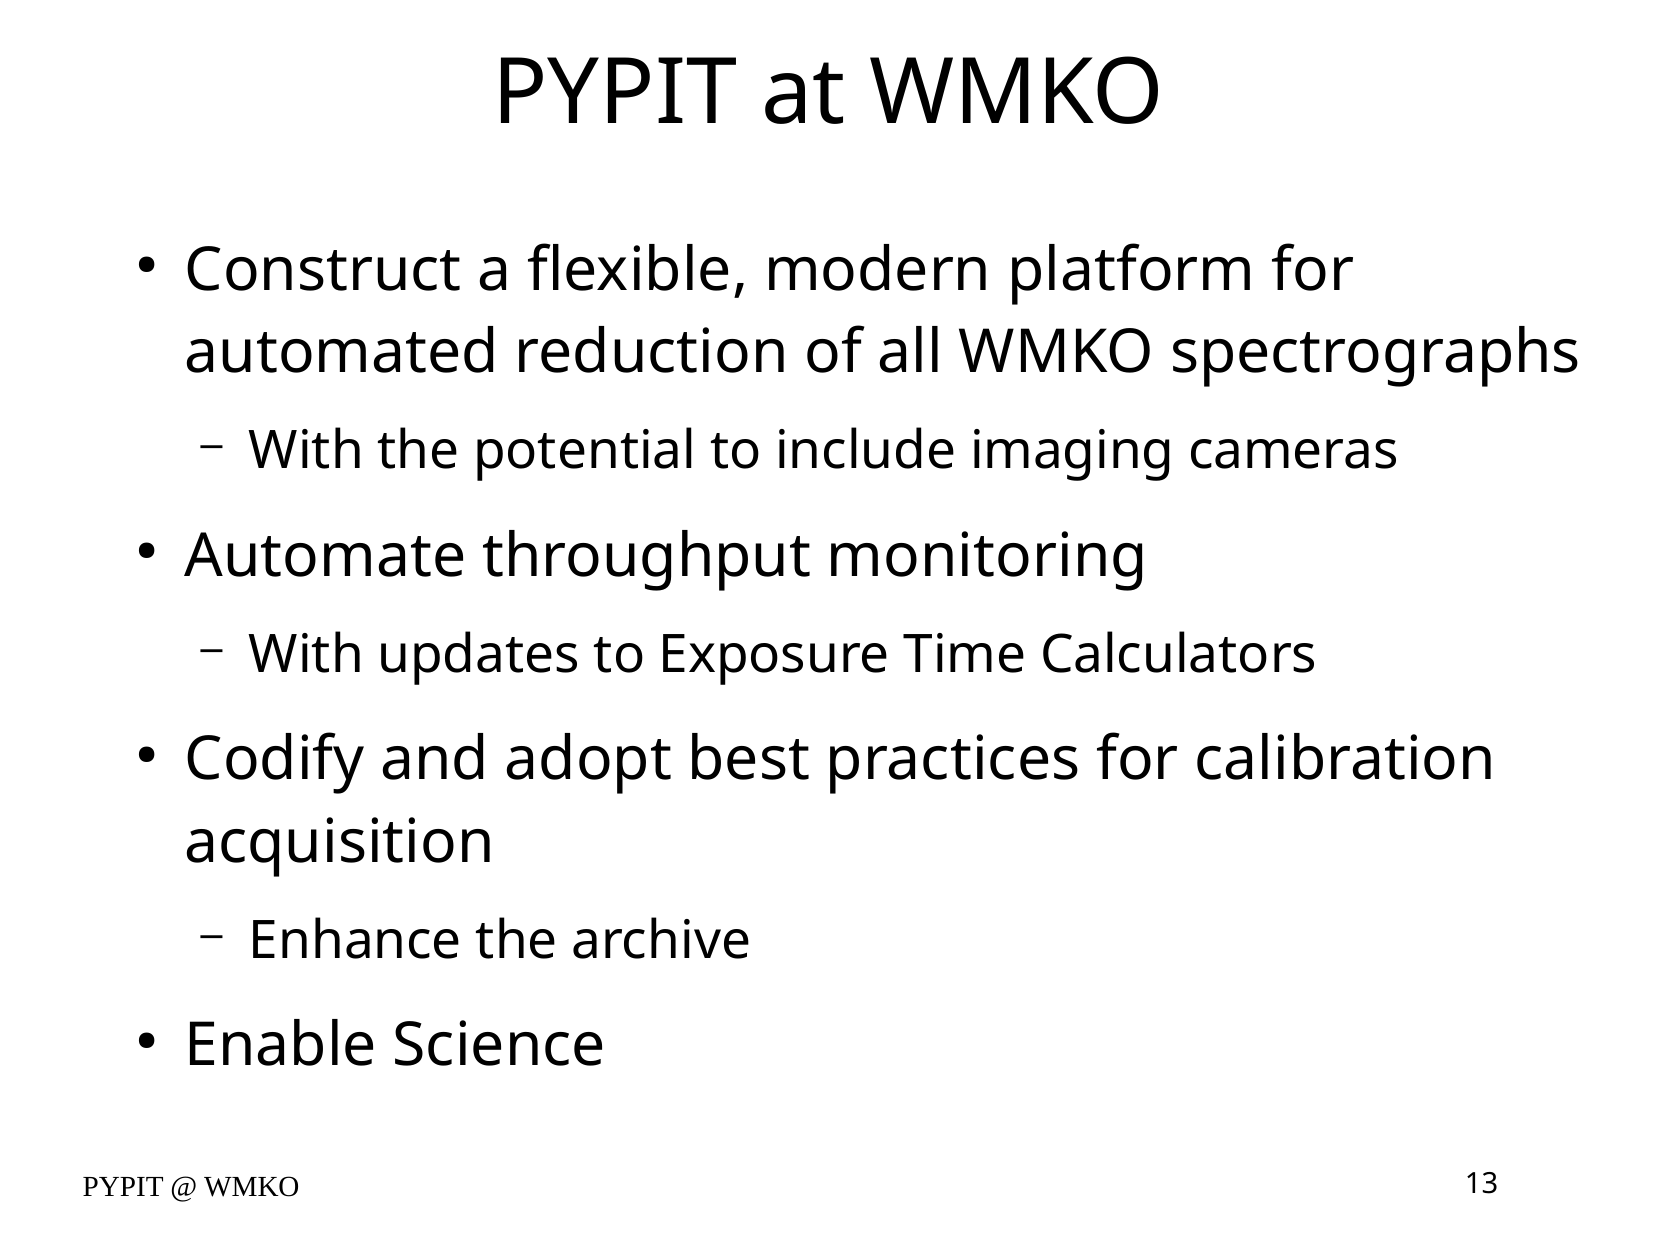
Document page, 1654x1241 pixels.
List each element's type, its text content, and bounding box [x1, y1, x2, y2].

list Construct a flexible, modern platform for automated reduction of all WMKO spectrographs With the potential to include imaging cameras Automate throughput monitoring With updates to Exposure Time Calculators Codify and adopt best practices for calibration acquisition Enhance the archive Enable Science [120, 225, 1591, 1096]
title PYPIT at WMKO [180, 11, 1478, 166]
